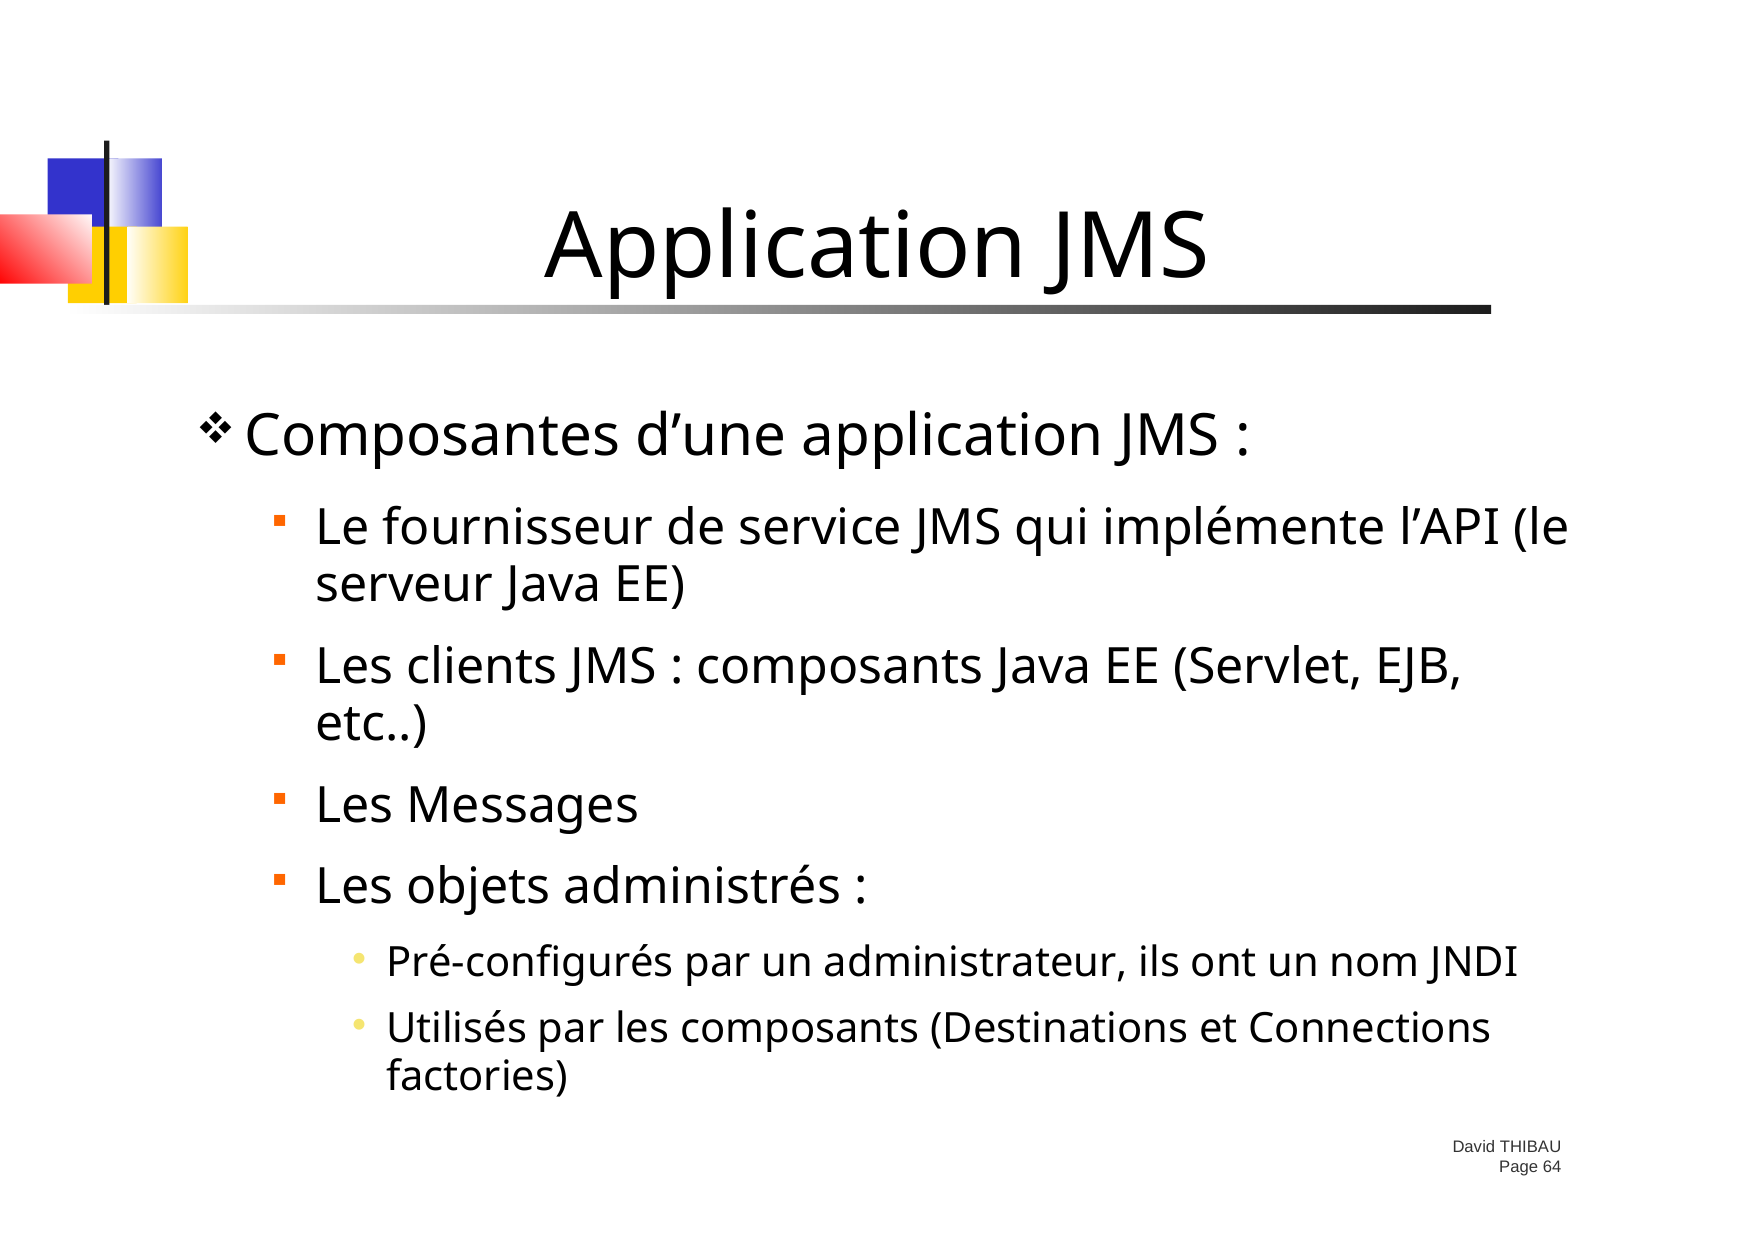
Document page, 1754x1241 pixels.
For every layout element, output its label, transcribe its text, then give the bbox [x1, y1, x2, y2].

title Application JMS [179, 141, 1576, 350]
list Composantes d’une application JMS : Le fournisseur de service JMS qui implémente l’API (le serveur Java EE) Les clients JMS : composants Java EE (Servlet, EJB, etc..) Les Messages Les objets administrés : Pré-configurés par un administrateur, ils ont un nom JNDI Utilisés par les composants (Destinations et Connections factories) [179, 401, 1576, 1152]
